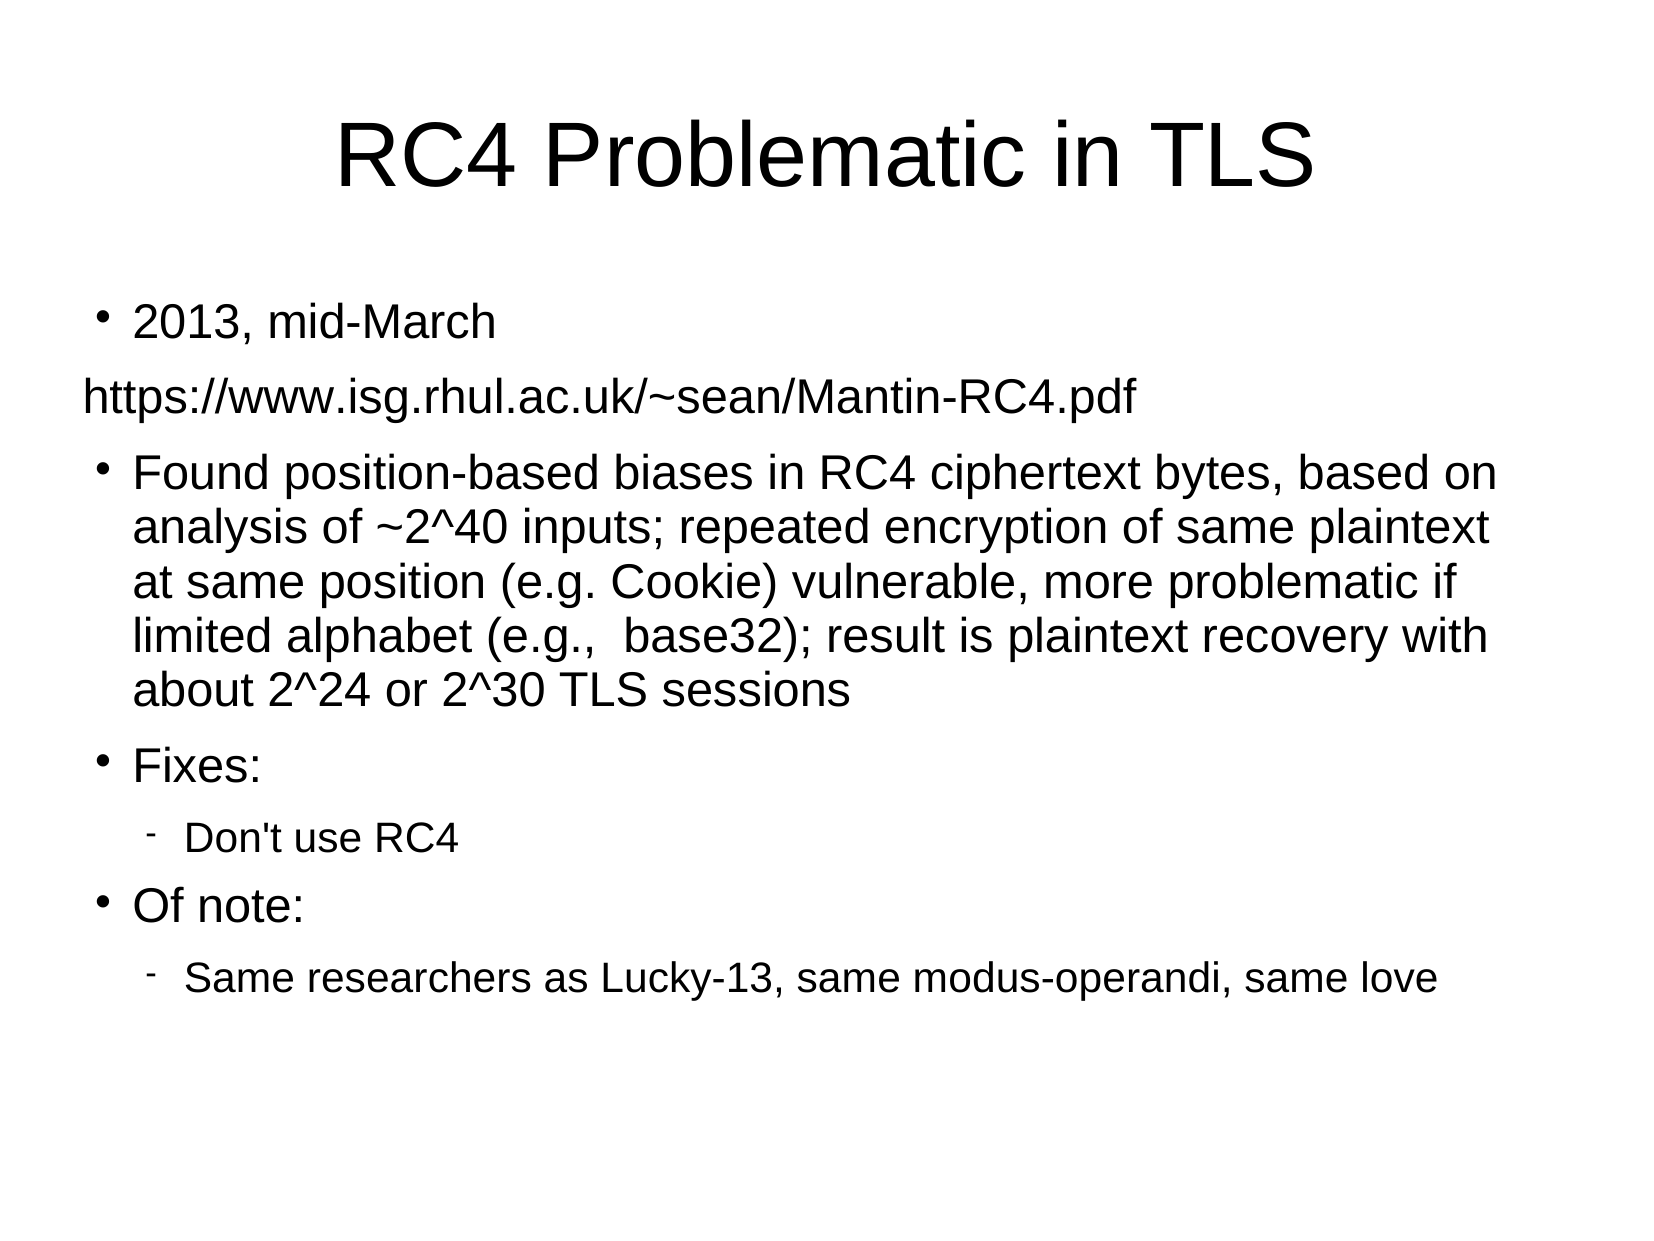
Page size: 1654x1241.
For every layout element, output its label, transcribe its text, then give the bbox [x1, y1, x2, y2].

list 2013, mid-March https://www.isg.rhul.ac.uk/~sean/Mantin-RC4.pdf Found position-based biases in RC4 ciphertext bytes, based on analysis of ~2^40 inputs; repeated encryption of same plaintext at same position (e.g. Cookie) vulnerable, more problematic if limited alphabet (e.g., base32); result is plaintext recovery with about 2^24 or 2^30 TLS sessions Fixes: Don't use RC4 Of note: Same researchers as Lucky-13, same modus-operandi, same love [82, 290, 1538, 1010]
title RC4 Problematic in TLS [82, 49, 1571, 257]
